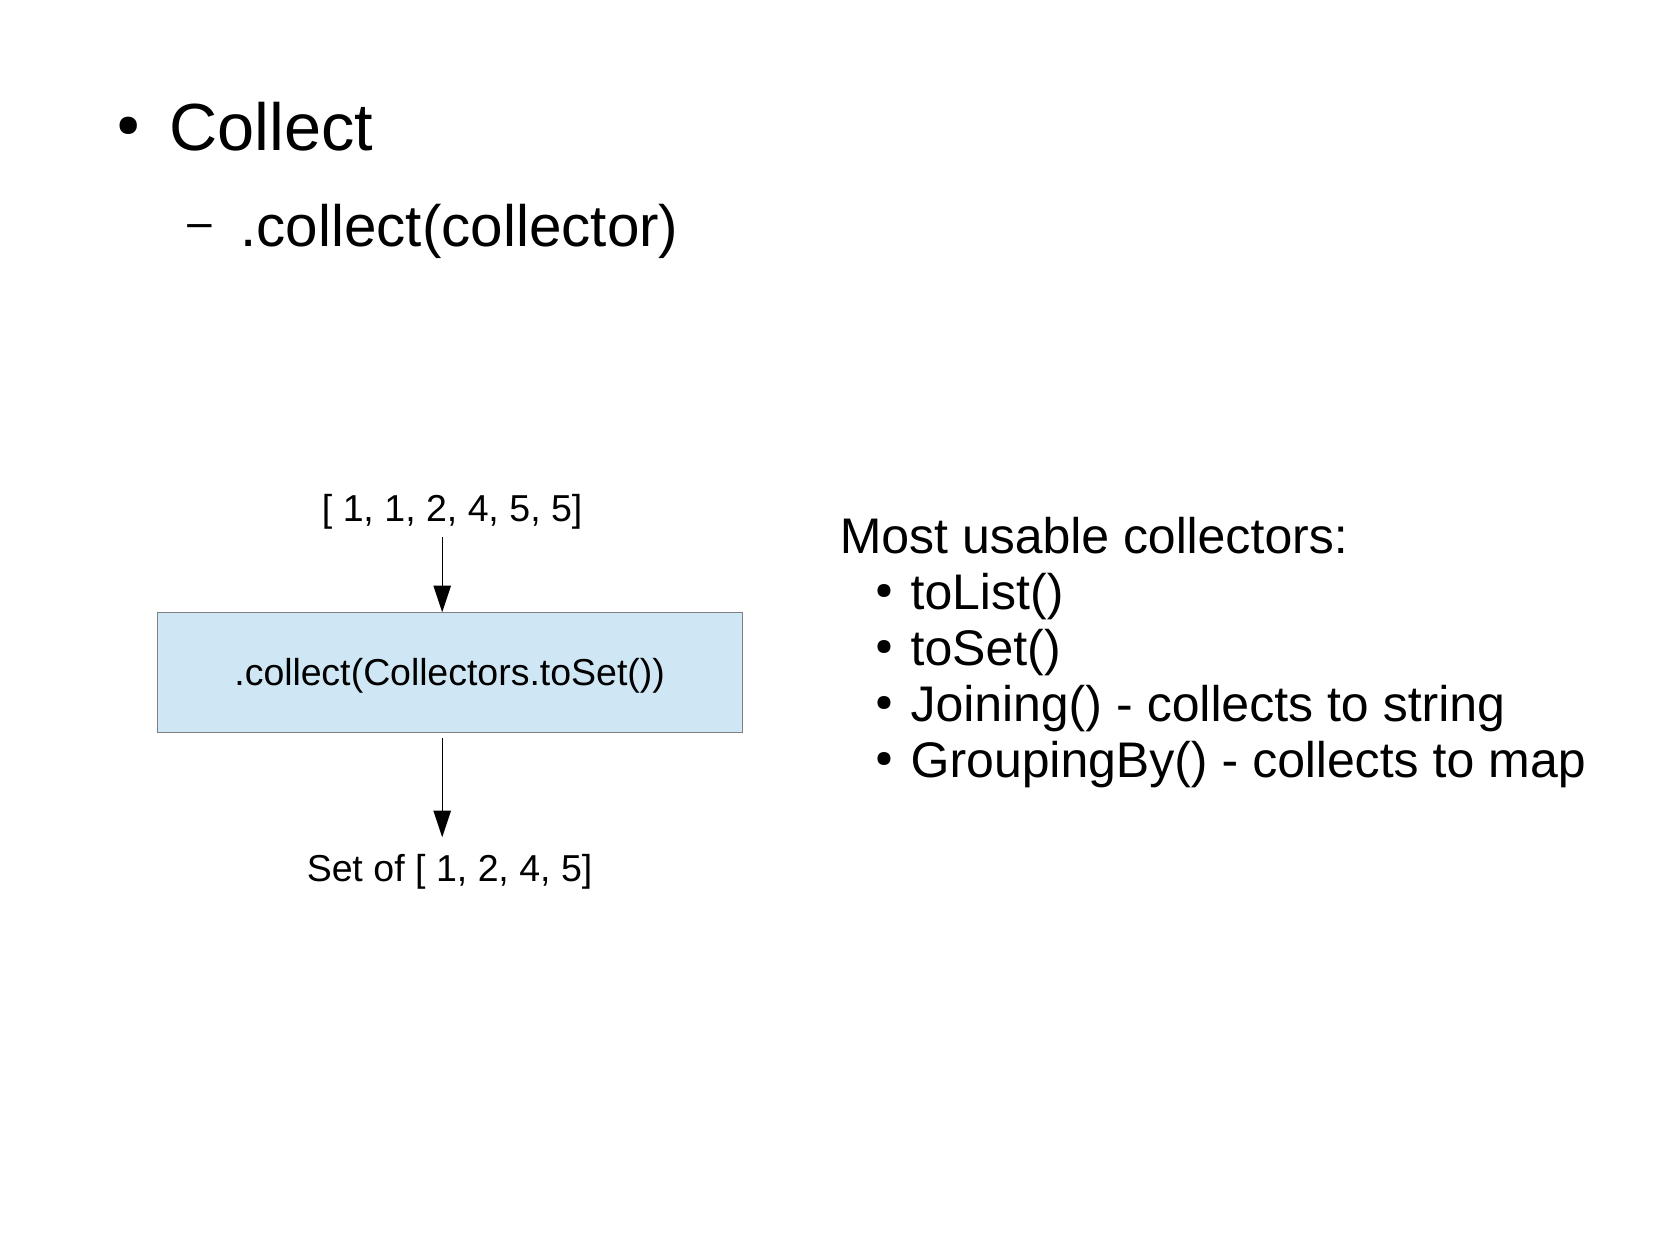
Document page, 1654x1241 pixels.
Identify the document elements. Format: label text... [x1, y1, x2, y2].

list Collect .collect(collector) [98, 90, 1366, 357]
text_box .collect(Collectors.toSet()) [157, 612, 743, 733]
text_box Most usable collectors: toList() toSet() Joining() - collects to string GroupingBy() - collects to map [825, 501, 1601, 796]
text_box Set of [ 1, 2, 4, 5] [292, 840, 608, 898]
text_box [ 1, 1, 2, 4, 5, 5] [307, 480, 598, 538]
